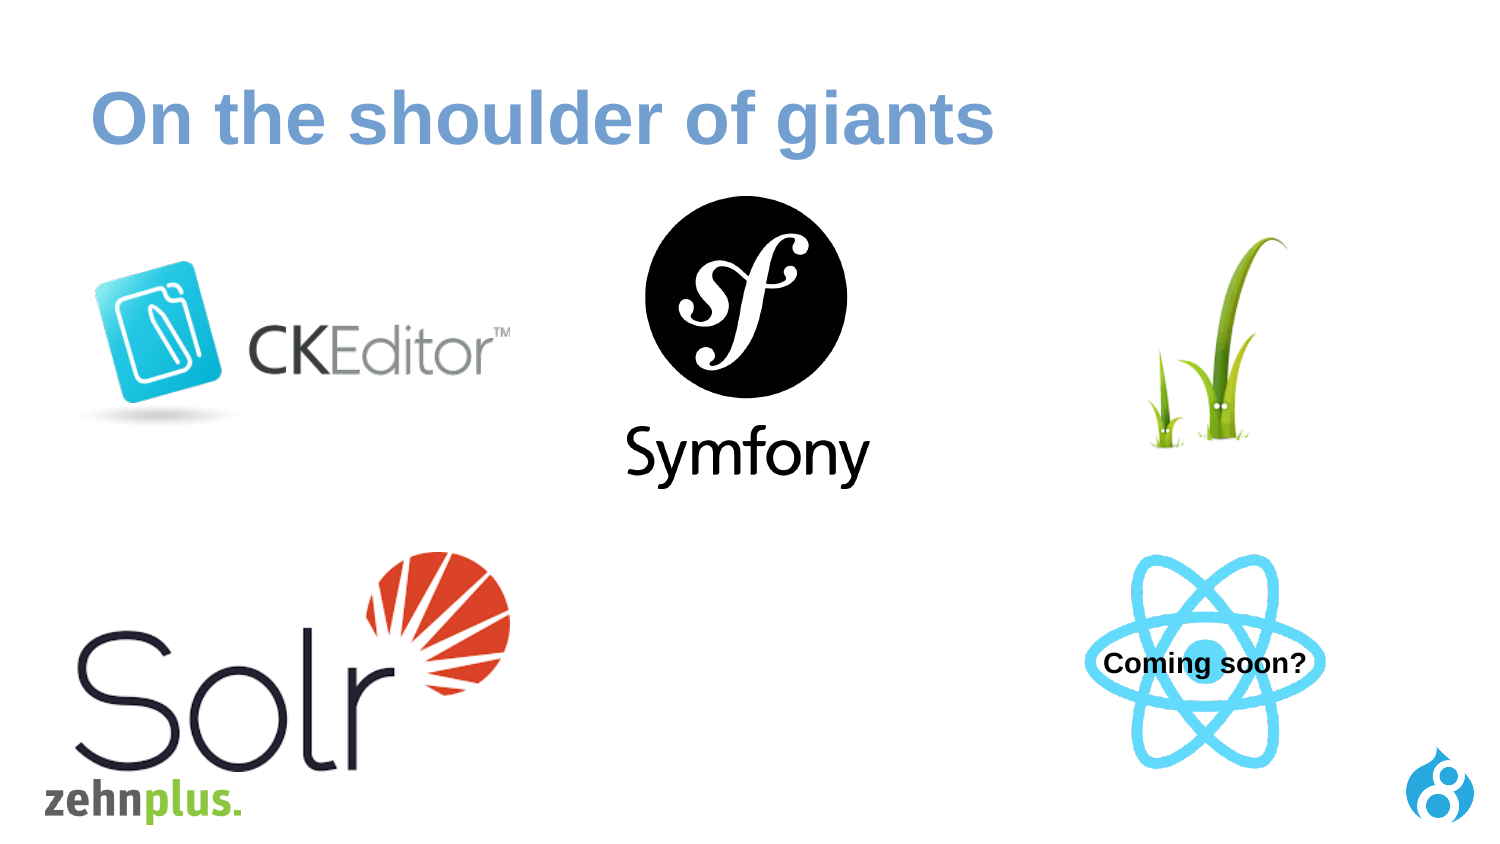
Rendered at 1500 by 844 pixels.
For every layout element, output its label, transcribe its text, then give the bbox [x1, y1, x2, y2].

picture [75, 552, 510, 772]
picture [1071, 196, 1340, 489]
picture [998, 516, 1474, 823]
picture [45, 779, 241, 825]
picture [75, 259, 510, 426]
title On the shoulder of giants [75, 33, 1426, 175]
picture [627, 196, 870, 489]
